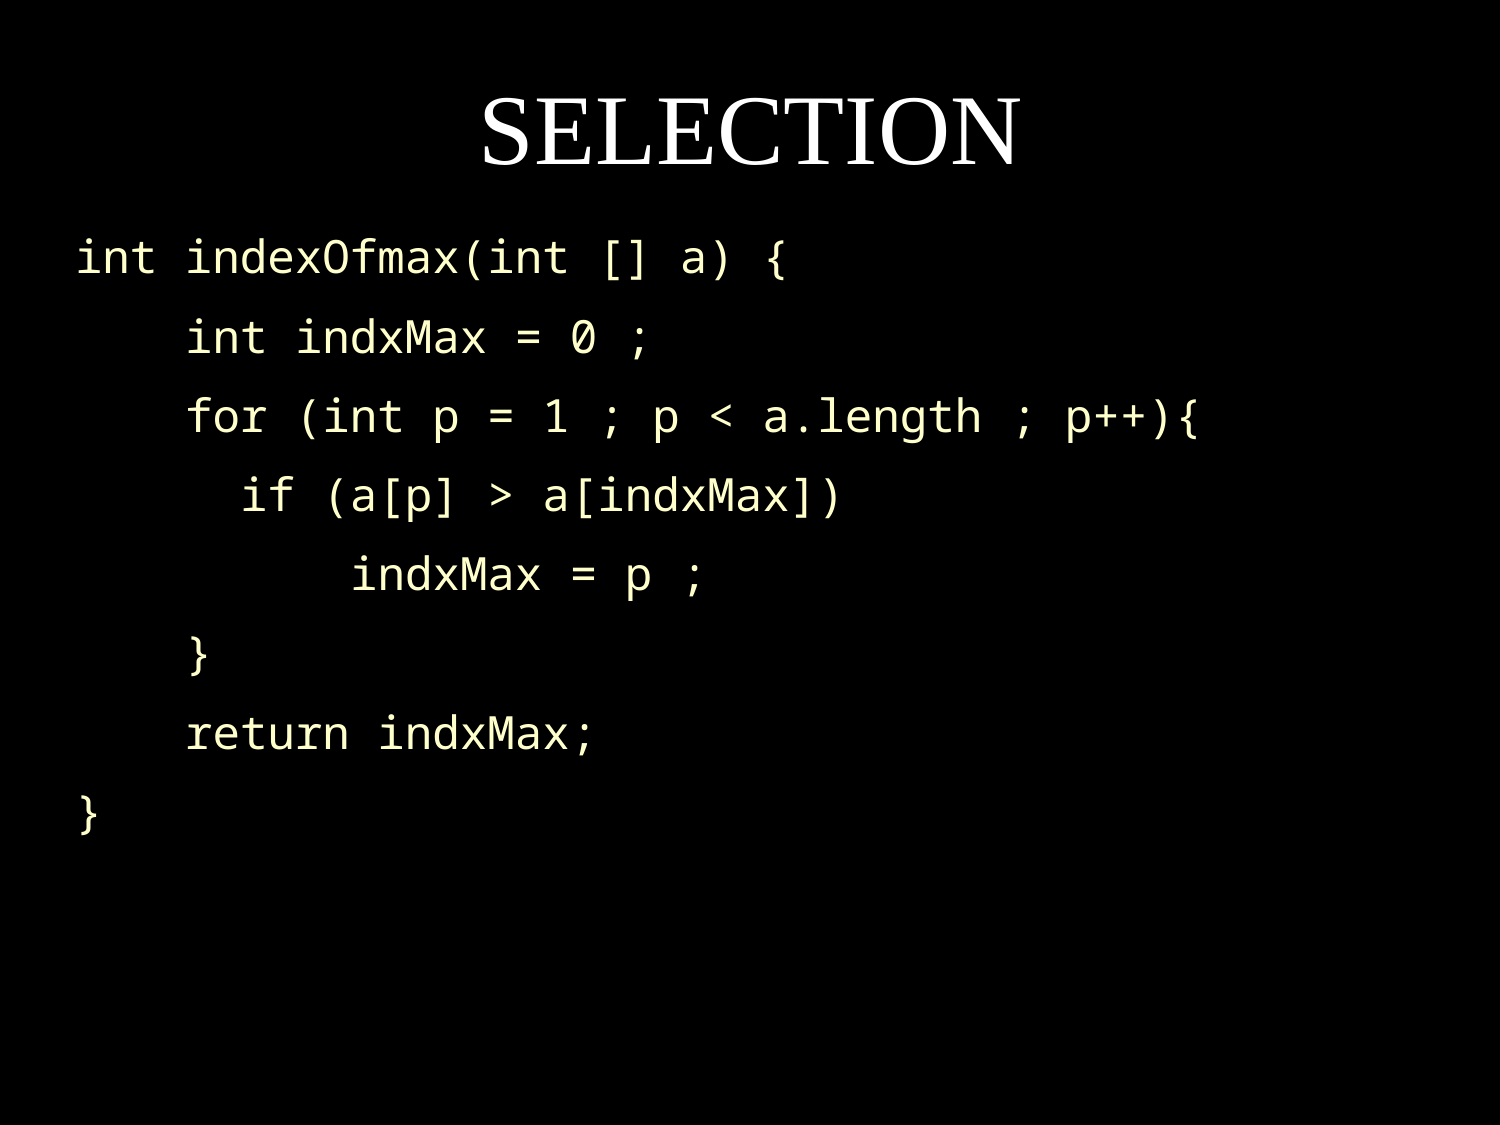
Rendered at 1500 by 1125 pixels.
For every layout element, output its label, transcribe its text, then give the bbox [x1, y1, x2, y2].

title SELECTION [22, 37, 1480, 225]
list int indexOfmax(int [] a) { int indxMax = 0 ; for (int p = 1 ; p < a.length ; p++){ if (a[p] > a[indxMax]) indxMax = p ; } return indxMax; } [75, 224, 1426, 1011]
